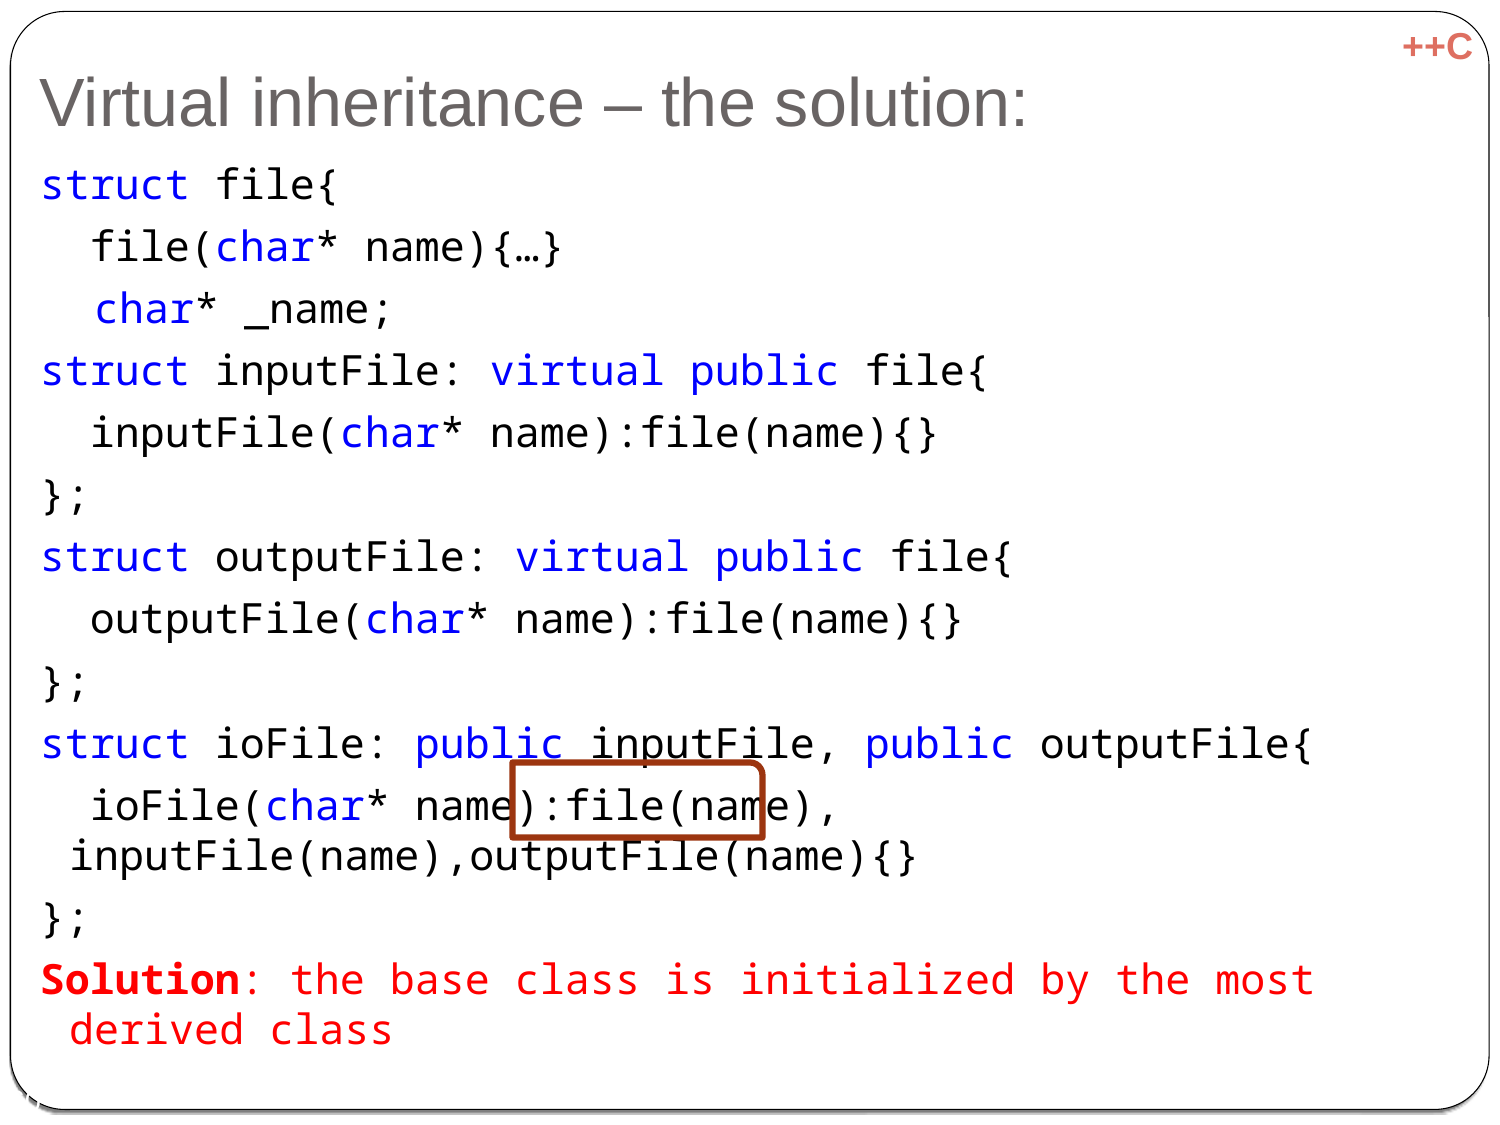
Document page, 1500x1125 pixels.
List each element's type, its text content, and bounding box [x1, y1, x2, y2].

list struct file{ file(char* name){…} char* _name; struct inputFile: virtual public file{ inputFile(char* name):file(name){} }; struct outputFile: virtual public file{ outputFile(char* name):file(name){} }; struct ioFile: public inputFile, public outputFile{ ioFile(char* name):file(name), inputFile(name),outputFile(name){} }; Solution: the base class is initialized by the most derived class [24, 149, 1500, 1050]
slide_number <number> [0, 1074, 50, 1125]
title Virtual inheritance – the solution: [24, 50, 1425, 149]
